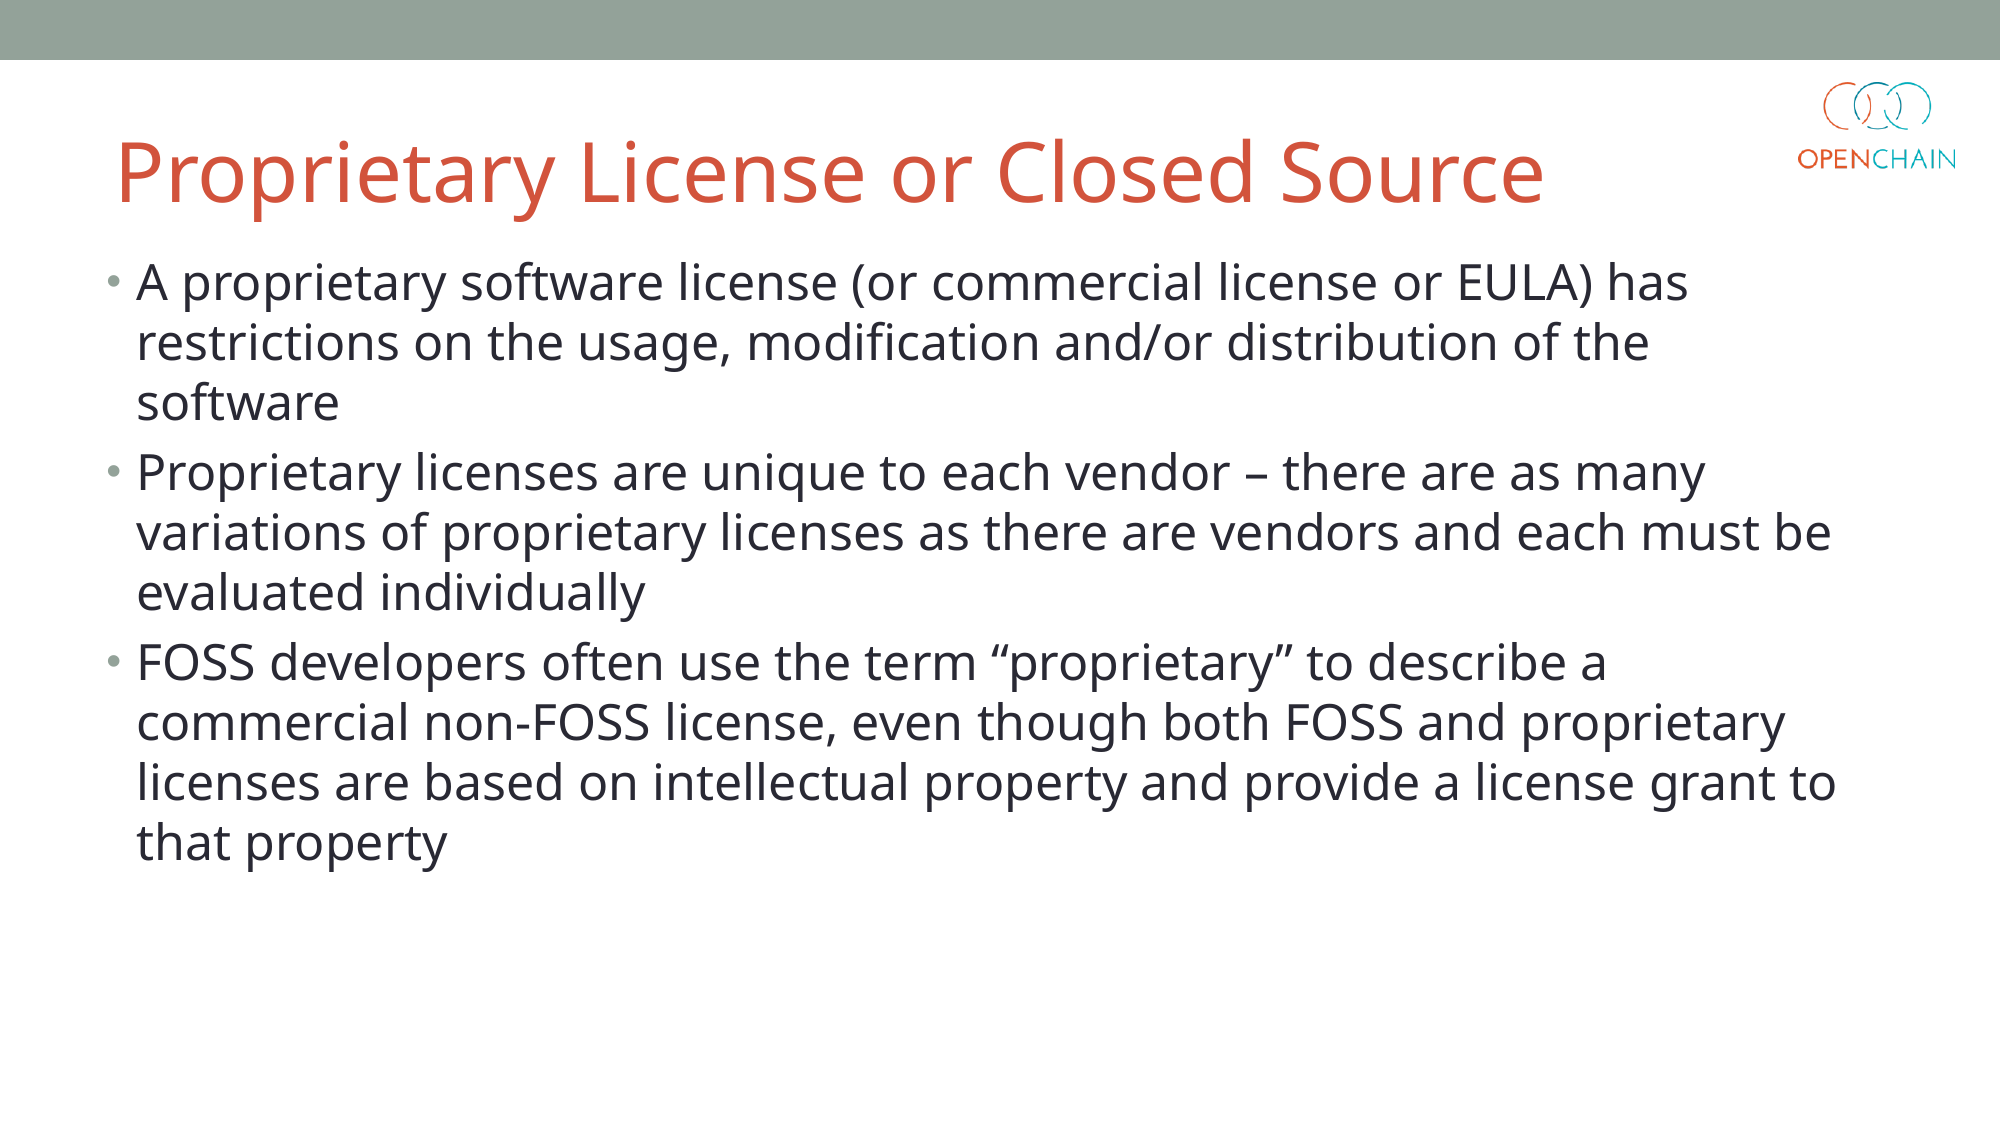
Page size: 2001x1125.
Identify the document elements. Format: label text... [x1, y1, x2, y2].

title Proprietary License or Closed Source [99, 87, 1900, 250]
picture [1798, 82, 1955, 169]
list A proprietary software license (or commercial license or EULA) has restrictions on the usage, modification and/or distribution of the software Proprietary licenses are unique to each vendor – there are as many variations of proprietary licenses as there are vendors and each must be evaluated individually FOSS developers often use the term “proprietary” to describe a commercial non-FOSS license, even though both FOSS and proprietary licenses are based on intellectual property and provide a license grant to that property [91, 243, 1863, 1093]
